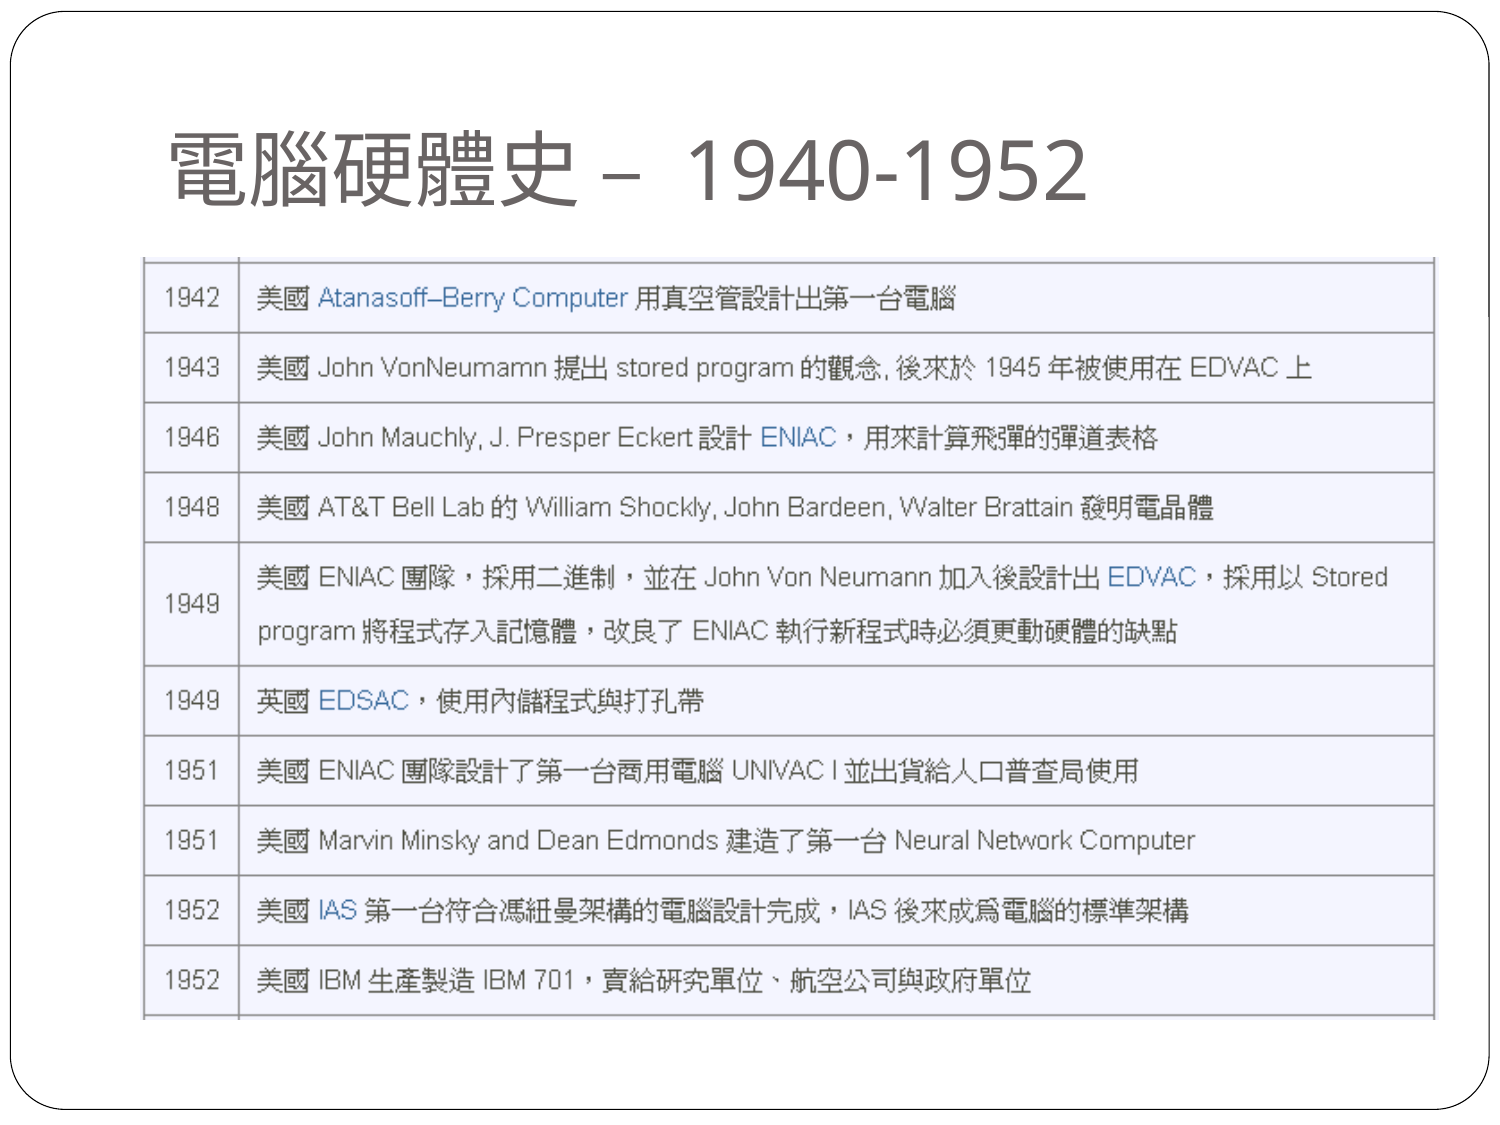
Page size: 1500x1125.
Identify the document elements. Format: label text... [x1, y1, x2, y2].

text_box [140, 257, 1439, 1020]
title 電腦硬體史 – 1940-1952 [150, 44, 1426, 233]
